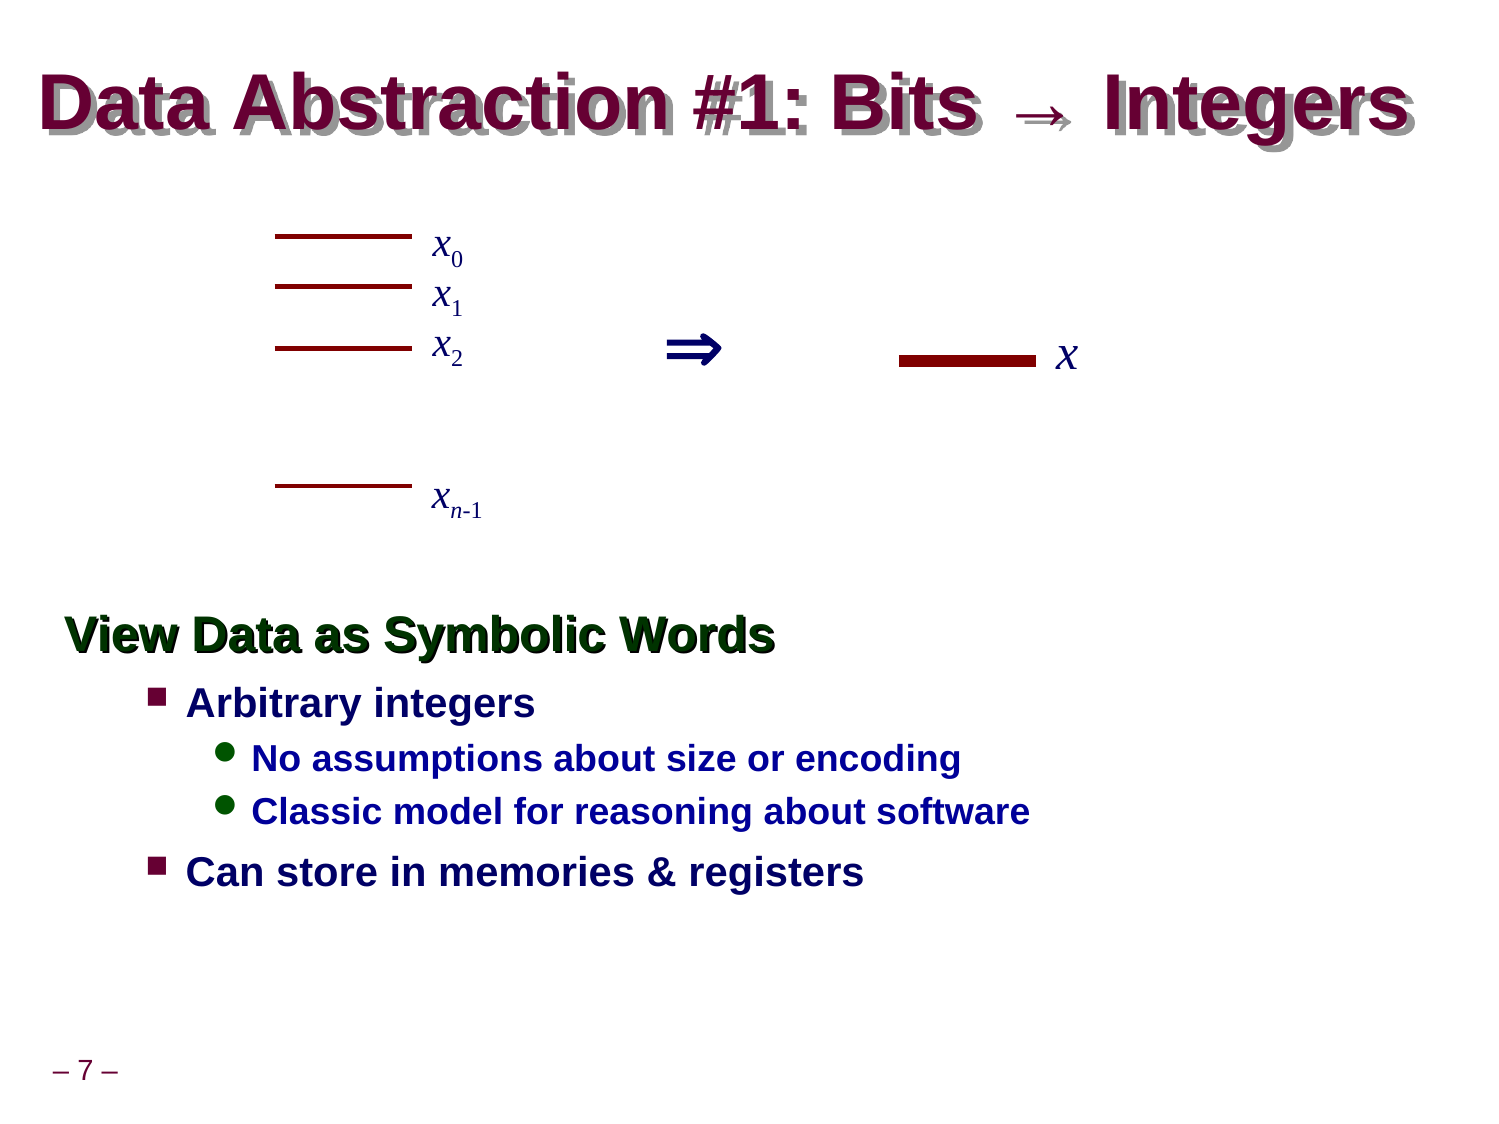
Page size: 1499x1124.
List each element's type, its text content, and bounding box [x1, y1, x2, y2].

text_box x1 [425, 258, 471, 308]
text_box x0 [425, 208, 471, 258]
text_box x [1048, 319, 1148, 389]
text_box  [656, 298, 732, 395]
text_box xn-1 [424, 460, 523, 527]
text_box x2 [425, 308, 471, 375]
title Data Abstraction #1: Bits → Integers [37, 40, 1495, 169]
list View Data as Symbolic Words Arbitrary integers No assumptions about size or encoding Classic model for reasoning about software Can store in memories & registers [48, 598, 1410, 956]
